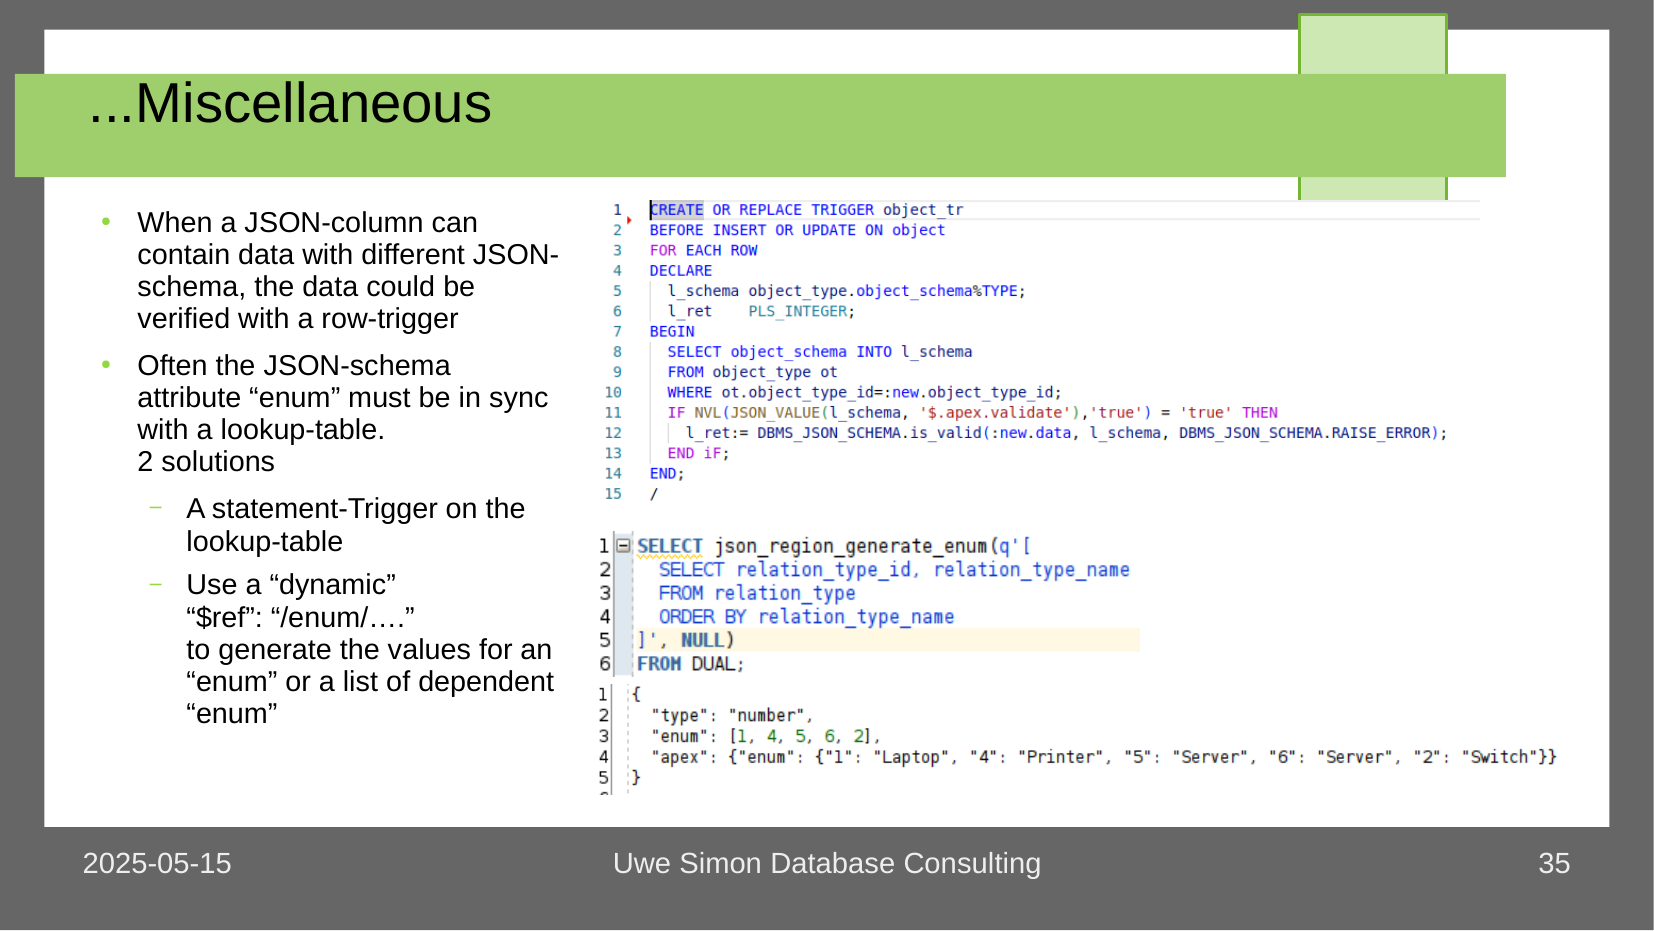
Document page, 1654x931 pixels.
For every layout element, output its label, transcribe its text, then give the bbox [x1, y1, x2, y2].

title ...Miscellaneous [88, 29, 1565, 178]
picture [589, 200, 1480, 517]
list When a JSON-column can contain data with different JSON-schema, the data could be verified with a row-trigger Often the JSON-schema attribute “enum” must be in sync with a lookup-table. 2 solutions A statement-Trigger on the lookup-table Use a “dynamic” “$ref”: “/enum/….” to generate the values for an “enum” or a list of dependent “enum” [88, 206, 560, 739]
picture [582, 531, 1140, 677]
picture [582, 684, 1563, 795]
